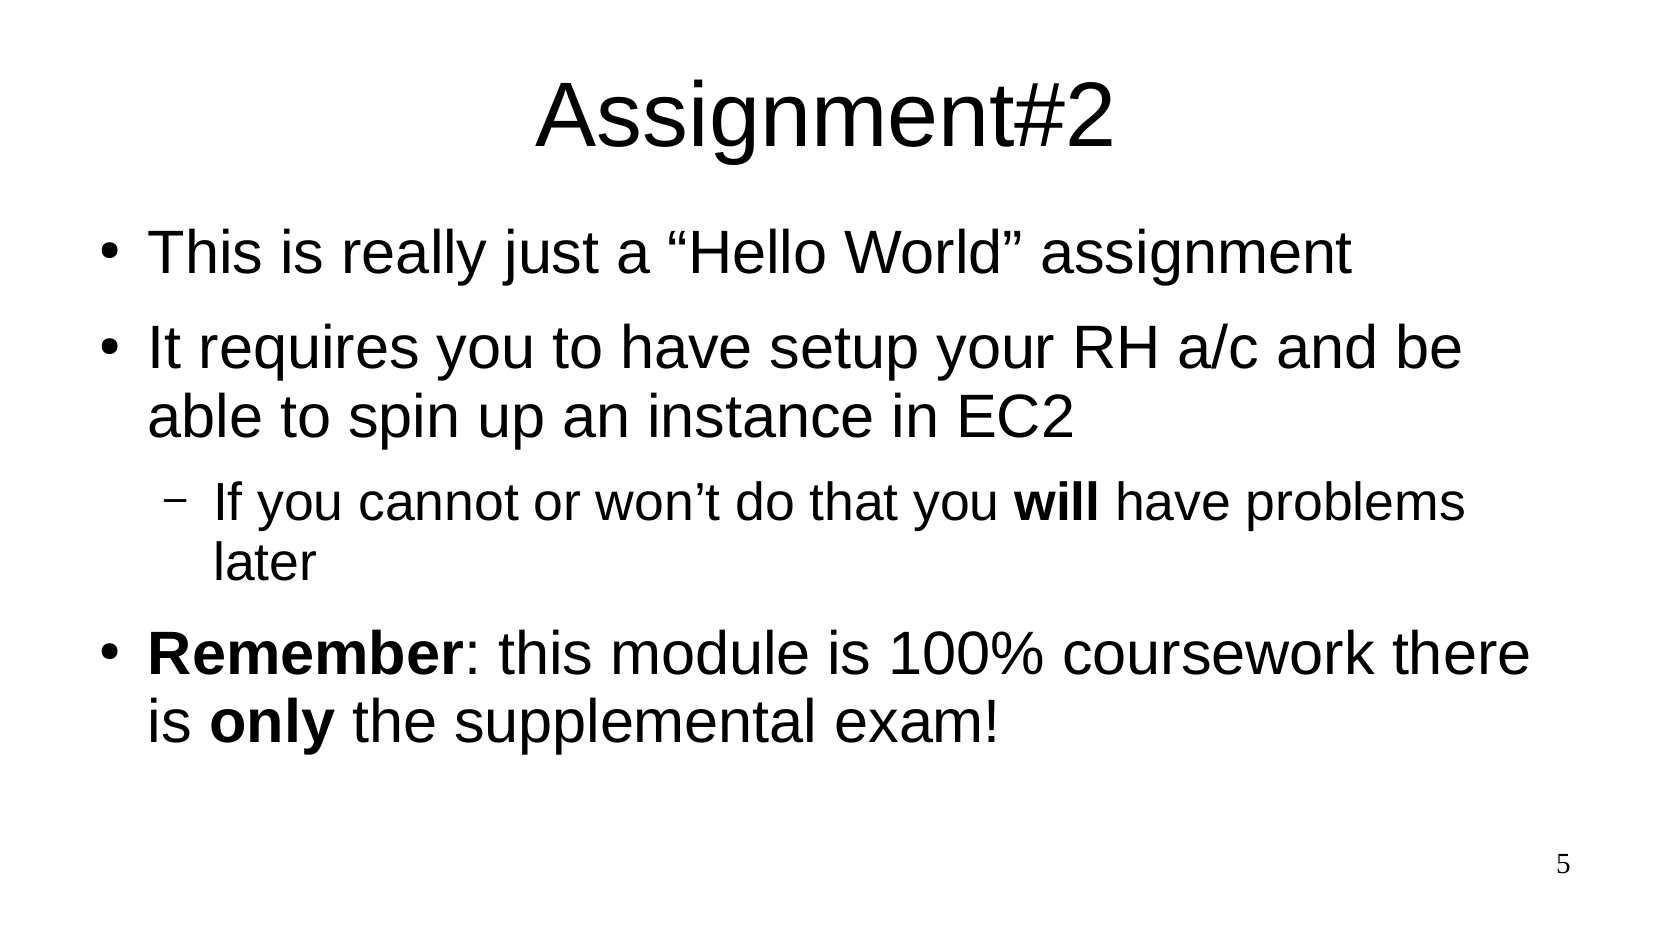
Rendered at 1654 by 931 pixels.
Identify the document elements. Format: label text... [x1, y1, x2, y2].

title Assignment#2 [82, 37, 1571, 193]
list This is really just a “Hello World” assignment It requires you to have setup your RH a/c and be able to spin up an instance in EC2 If you cannot or won’t do that you will have problems later Remember: this module is 100% coursework there is only the supplemental exam! [82, 217, 1571, 758]
